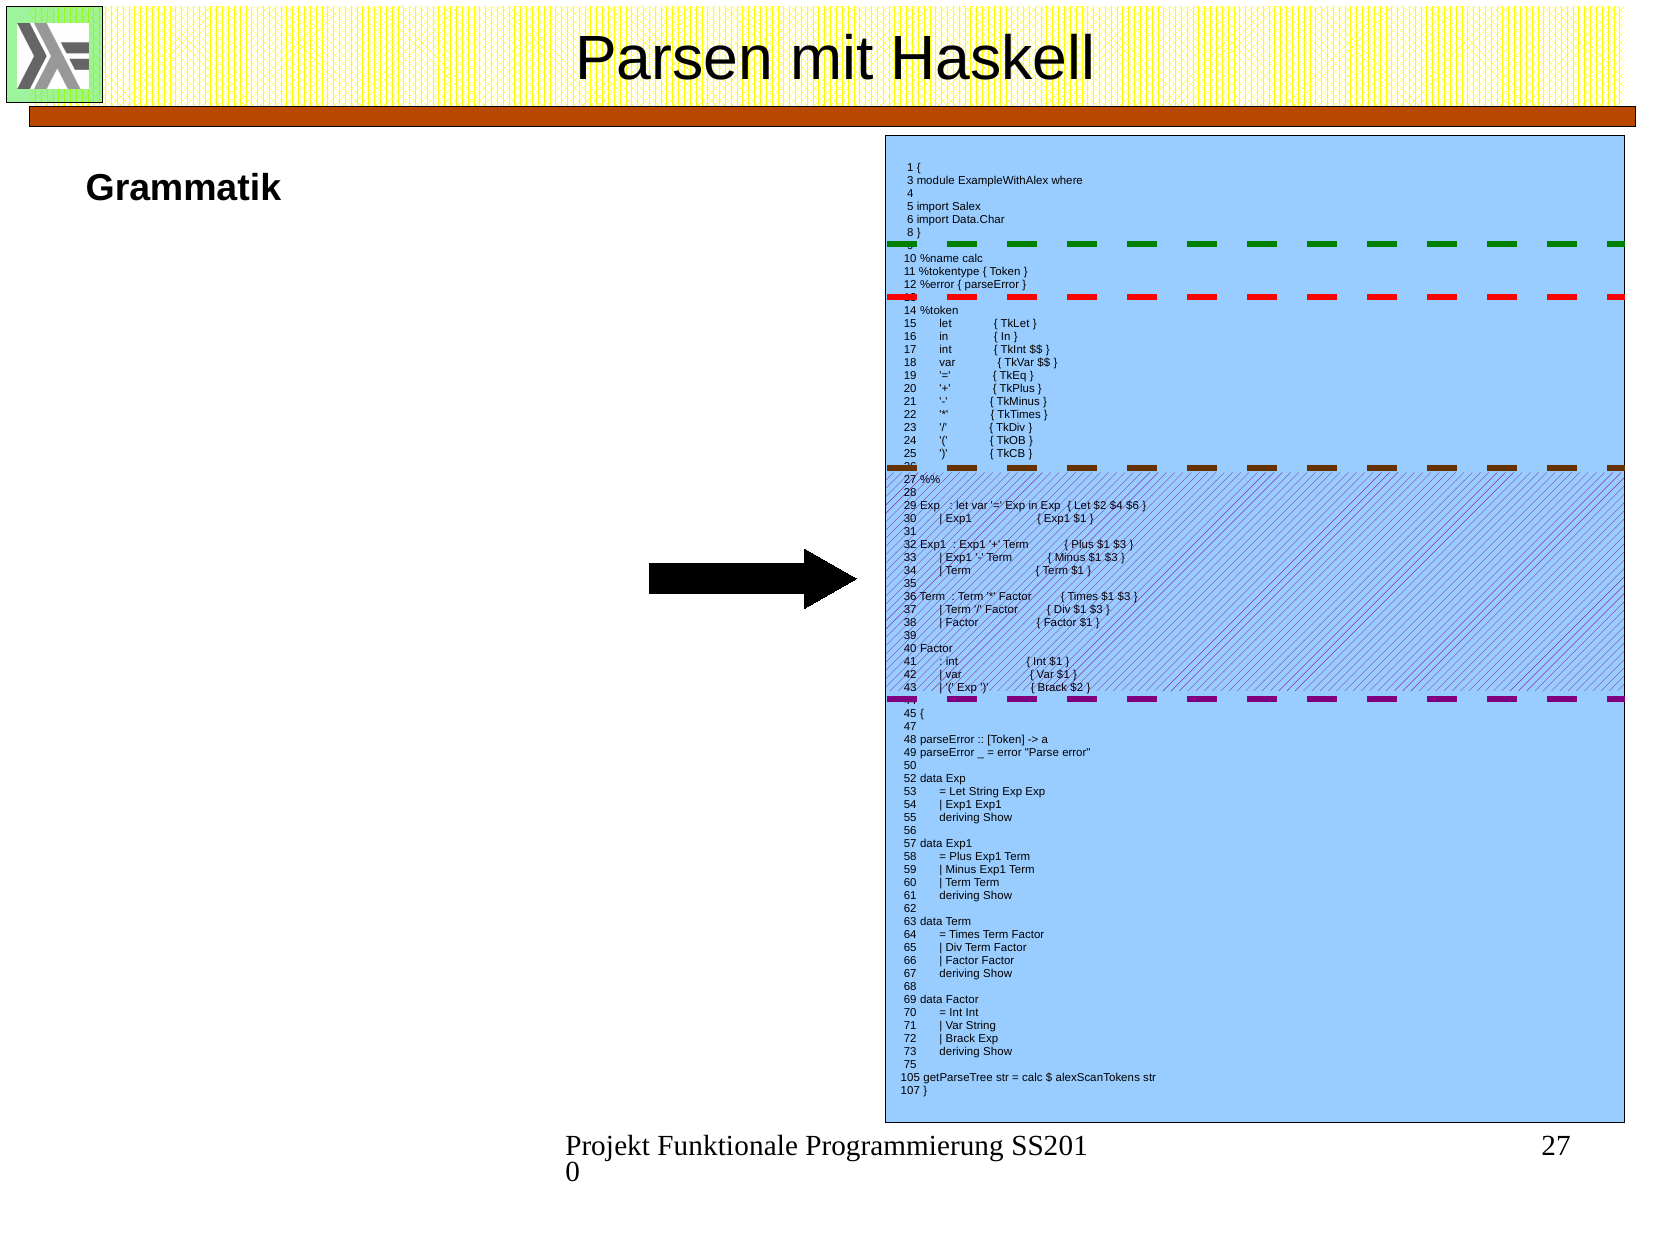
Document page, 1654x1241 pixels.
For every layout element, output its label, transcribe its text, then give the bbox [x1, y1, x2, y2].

text_box [885, 472, 1625, 691]
text_box 1 { 3 module ExampleWithAlex where 4 5 import Salex 6 import Data.Char 8 } 9 10 %name calc 11 %tokentype { Token } 12 %error { parseError } 13 14 %token 15 let { TkLet } 16 in { In } 17 int { TkInt $$ } 18 var { TkVar $$ } 19 '=' { TkEq } 20 '+' { TkPlus } 21 '-' { TkMinus } 22 '*' { TkTimes } 23 '/' { TkDiv } 24 '(' { TkOB } 25 ')' { TkCB } 26 27 %% 28 29 Exp : let var '=' Exp in Exp { Let $2 $4 $6 } 30 | Exp1 { Exp1 $1 } 31 32 Exp1 : Exp1 '+' Term { Plus $1 $3 } 33 | Exp1 '-' Term { Minus $1 $3 } 34 | Term { Term $1 } 35 36 Term : Term '*' Factor { Times $1 $3 } 37 | Term '/' Factor { Div $1 $3 } 38 | Factor { Factor $1 } 39 40 Factor 41 : int { Int $1 } 42 | var { Var $1 } 43 | '(' Exp ')' { Brack $2 } 44 45 { 47 48 parseError :: [Token] -> a 49 parseError _ = error "Parse error" 50 52 data Exp 53 = Let String Exp Exp 54 | Exp1 Exp1 55 deriving Show 56 57 data Exp1 58 = Plus Exp1 Term 59 | Minus Exp1 Term 60 | Term Term 61 deriving Show 62 63 data Term 64 = Times Term Factor 65 | Div Term Factor 66 | Factor Factor 67 deriving Show 68 69 data Factor 70 = Int Int 71 | Var String 72 | Brack Exp 73 deriving Show 75 105 getParseTree str = calc $ alexScanTokens str 107 } [885, 691, 1625, 1123]
text_box Grammatik [70, 159, 839, 987]
text_box [839, 568, 857, 589]
title Parsen mit Haskell [206, 15, 1465, 101]
picture [17, 23, 89, 89]
text_box 1 { 3 module ExampleWithAlex where 4 5 import Salex 6 import Data.Char 8 } 9 10 %name calc 11 %tokentype { Token } 12 %error { parseError } 13 14 %token 15 let { TkLet } 16 in { In } 17 int { TkInt $$ } 18 var { TkVar $$ } 19 '=' { TkEq } 20 '+' { TkPlus } 21 '-' { TkMinus } 22 '*' { TkTimes } 23 '/' { TkDiv } 24 '(' { TkOB } 25 ')' { TkCB } 26 27 %% 28 29 Exp : let var '=' Exp in Exp { Let $2 $4 $6 } 30 | Exp1 { Exp1 $1 } 31 32 Exp1 : Exp1 '+' Term { Plus $1 $3 } 33 | Exp1 '-' Term { Minus $1 $3 } 34 | Term { Term $1 } 35 36 Term : Term '*' Factor { Times $1 $3 } 37 | Term '/' Factor { Div $1 $3 } 38 | Factor { Factor $1 } 39 40 Factor 41 : int { Int $1 } 42 | var { Var $1 } 43 | '(' Exp ')' { Brack $2 } 44 45 { 47 48 parseError :: [Token] -> a 49 parseError _ = error "Parse error" 50 52 data Exp 53 = Let String Exp Exp 54 | Exp1 Exp1 55 deriving Show 56 57 data Exp1 58 = Plus Exp1 Term 59 | Minus Exp1 Term 60 | Term Term 61 deriving Show 62 63 data Term 64 = Times Term Factor 65 | Div Term Factor 66 | Factor Factor 67 deriving Show 68 69 data Factor 70 = Int Int 71 | Var String 72 | Brack Exp 73 deriving Show 75 105 getParseTree str = calc $ alexScanTokens str 107 } [885, 135, 1625, 472]
text_box [6, 5, 1636, 127]
